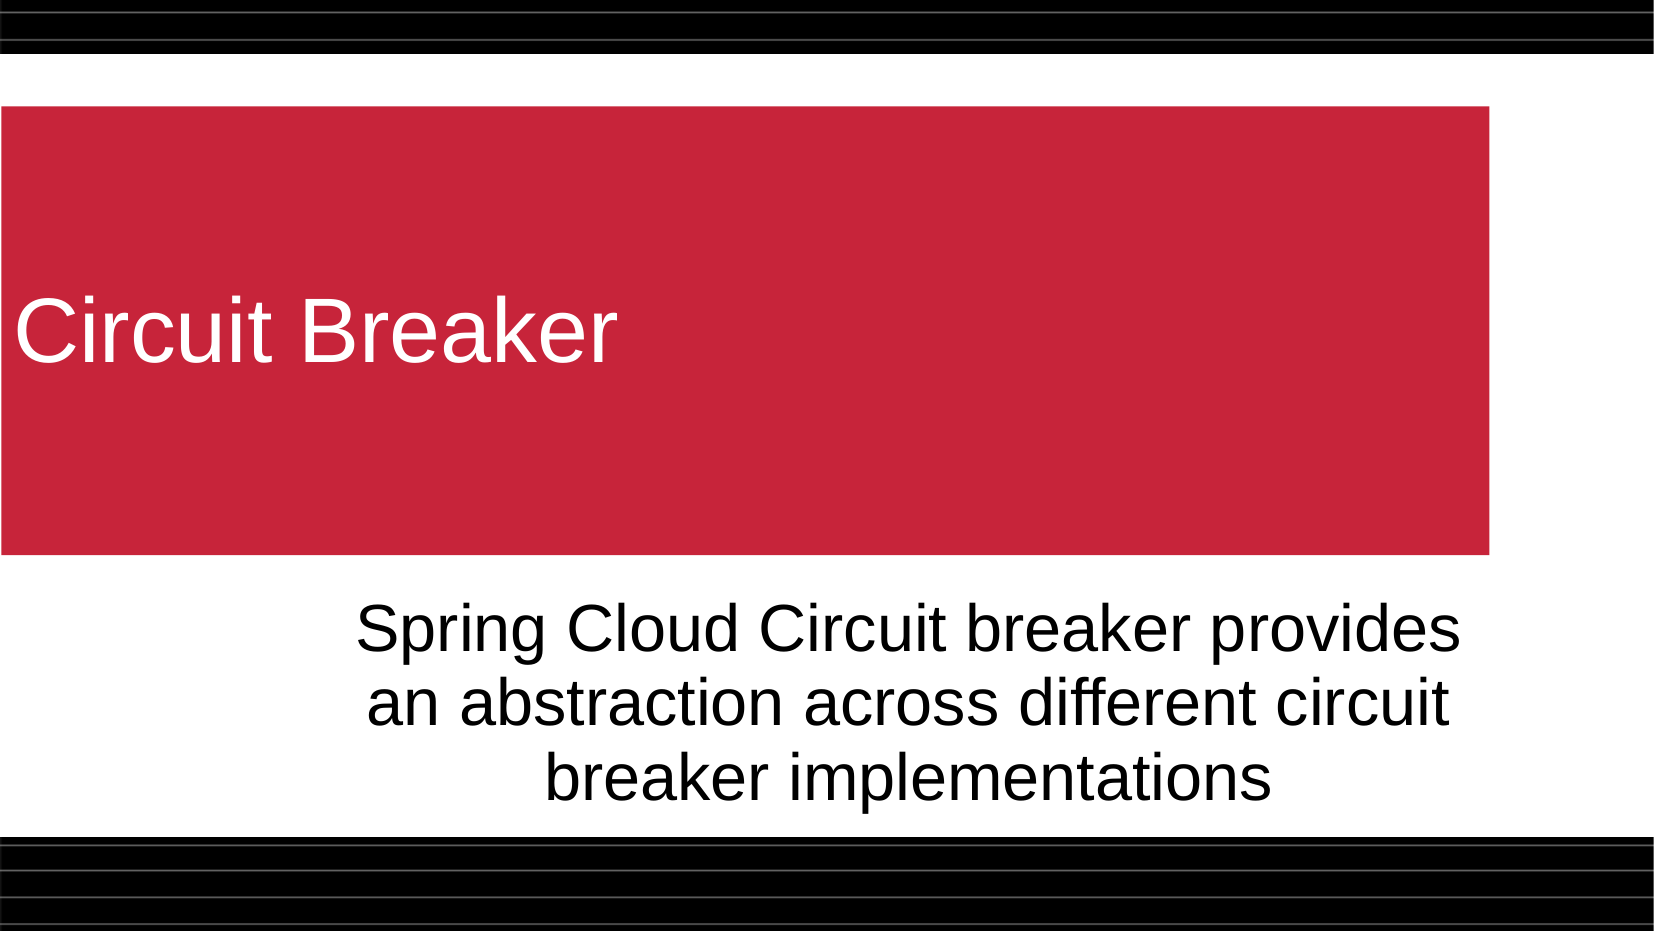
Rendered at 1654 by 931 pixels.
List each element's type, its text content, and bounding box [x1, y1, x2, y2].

subtitle Spring Cloud Circuit breaker provides an abstraction across different circuit breaker implementations [345, 590, 1474, 890]
picture [0, 837, 1654, 931]
title Circuit Breaker [1, 106, 1490, 556]
picture [0, 0, 1654, 54]
